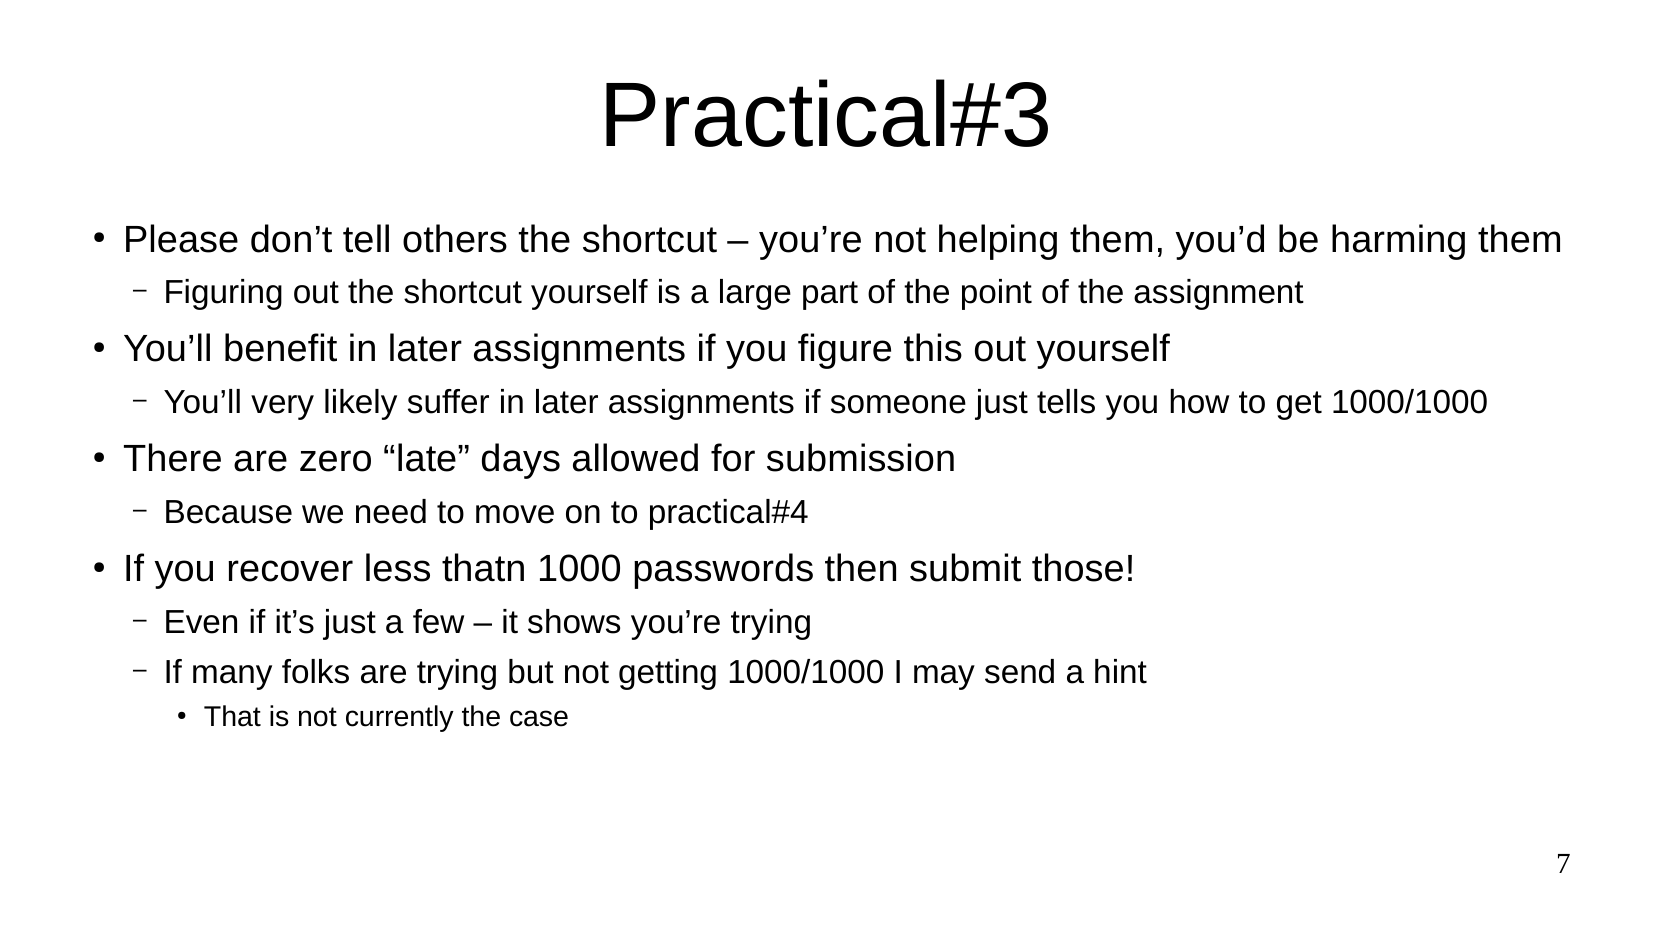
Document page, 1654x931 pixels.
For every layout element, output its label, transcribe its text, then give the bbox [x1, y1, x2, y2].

title Practical#3 [82, 37, 1571, 193]
list Please don’t tell others the shortcut – you’re not helping them, you’d be harming them Figuring out the shortcut yourself is a large part of the point of the assignment You’ll benefit in later assignments if you figure this out yourself You’ll very likely suffer in later assignments if someone just tells you how to get 1000/1000 There are zero “late” days allowed for submission Because we need to move on to practical#4 If you recover less thatn 1000 passwords then submit those! Even if it’s just a few – it shows you’re trying If many folks are trying but not getting 1000/1000 I may send a hint That is not currently the case [82, 217, 1571, 758]
